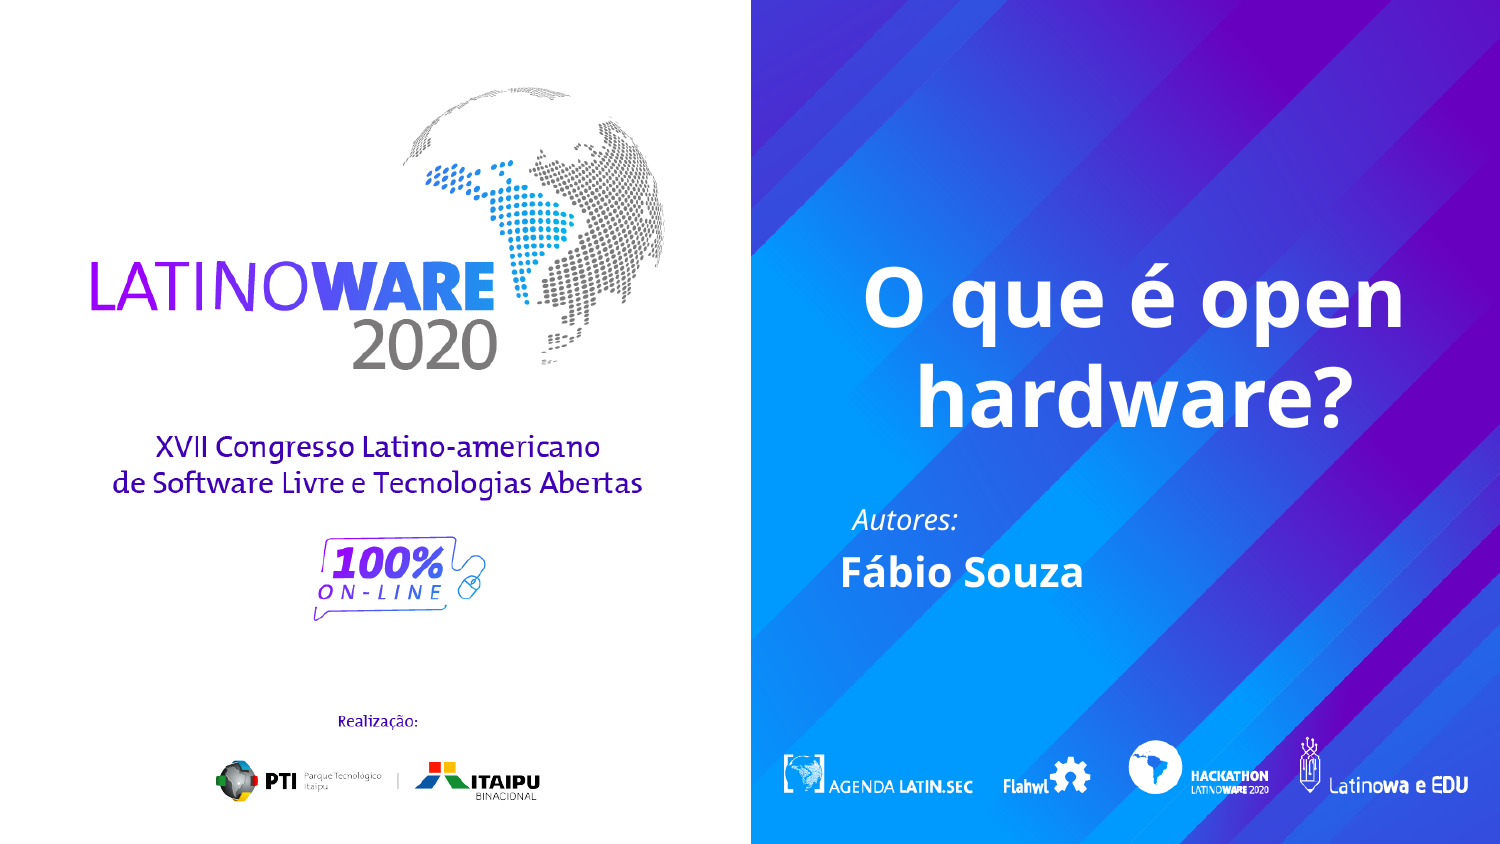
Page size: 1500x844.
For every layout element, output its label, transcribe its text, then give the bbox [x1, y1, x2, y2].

subtitle Fábio Souza [824, 530, 1446, 661]
title O que é open hardware? [779, 63, 1491, 459]
picture [0, 0, 1500, 844]
